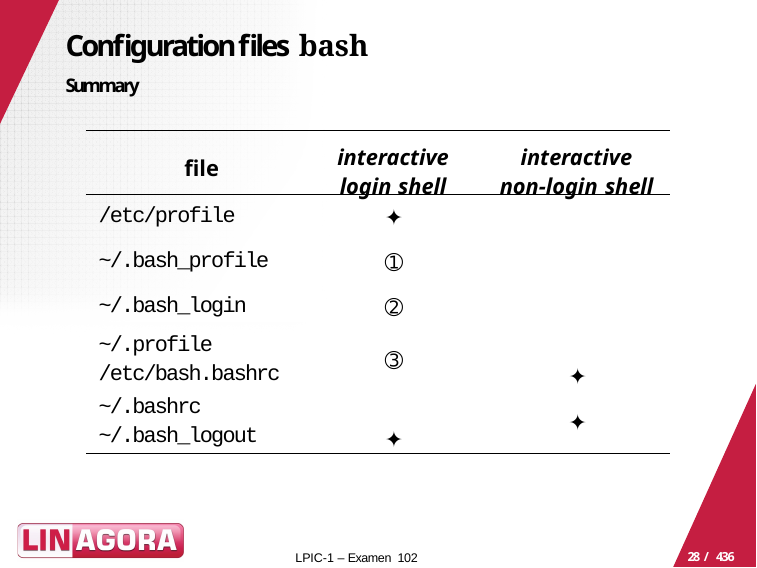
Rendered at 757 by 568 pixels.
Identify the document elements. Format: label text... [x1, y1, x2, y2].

table_cell ➀ [315, 239, 473, 284]
table_cell ~/.profile /etc/bash.bashrc [86, 329, 315, 391]
table_cell /etc/profile [86, 195, 315, 239]
table_cell ➁ [315, 284, 473, 329]
table_cell [473, 239, 670, 284]
table_header interactive non-login shell [473, 142, 670, 194]
table_cell [473, 195, 670, 239]
table_cell [473, 284, 670, 329]
table_cell ➂ [315, 329, 473, 391]
table_cell ✦ [315, 391, 473, 453]
table_cell ~/.bashrc ~/.bash_logout [86, 391, 315, 453]
footer LPIC-1 – Examen 102 [293, 549, 420, 568]
slide_number <numéro> / 436 [683, 549, 747, 568]
table_cell ✦ [315, 195, 473, 239]
table_cell ✦ [473, 391, 670, 453]
table_cell ~/.bash_profile [86, 239, 315, 284]
table_header interactive login shell [315, 142, 473, 194]
picture [0, 0, 352, 352]
table_cell ✦ [473, 329, 670, 391]
title Configuration files bash Summary [63, 26, 692, 122]
table_cell ~/.bash_login [86, 284, 315, 329]
table_header file [86, 142, 315, 194]
text_box [17, 519, 184, 562]
